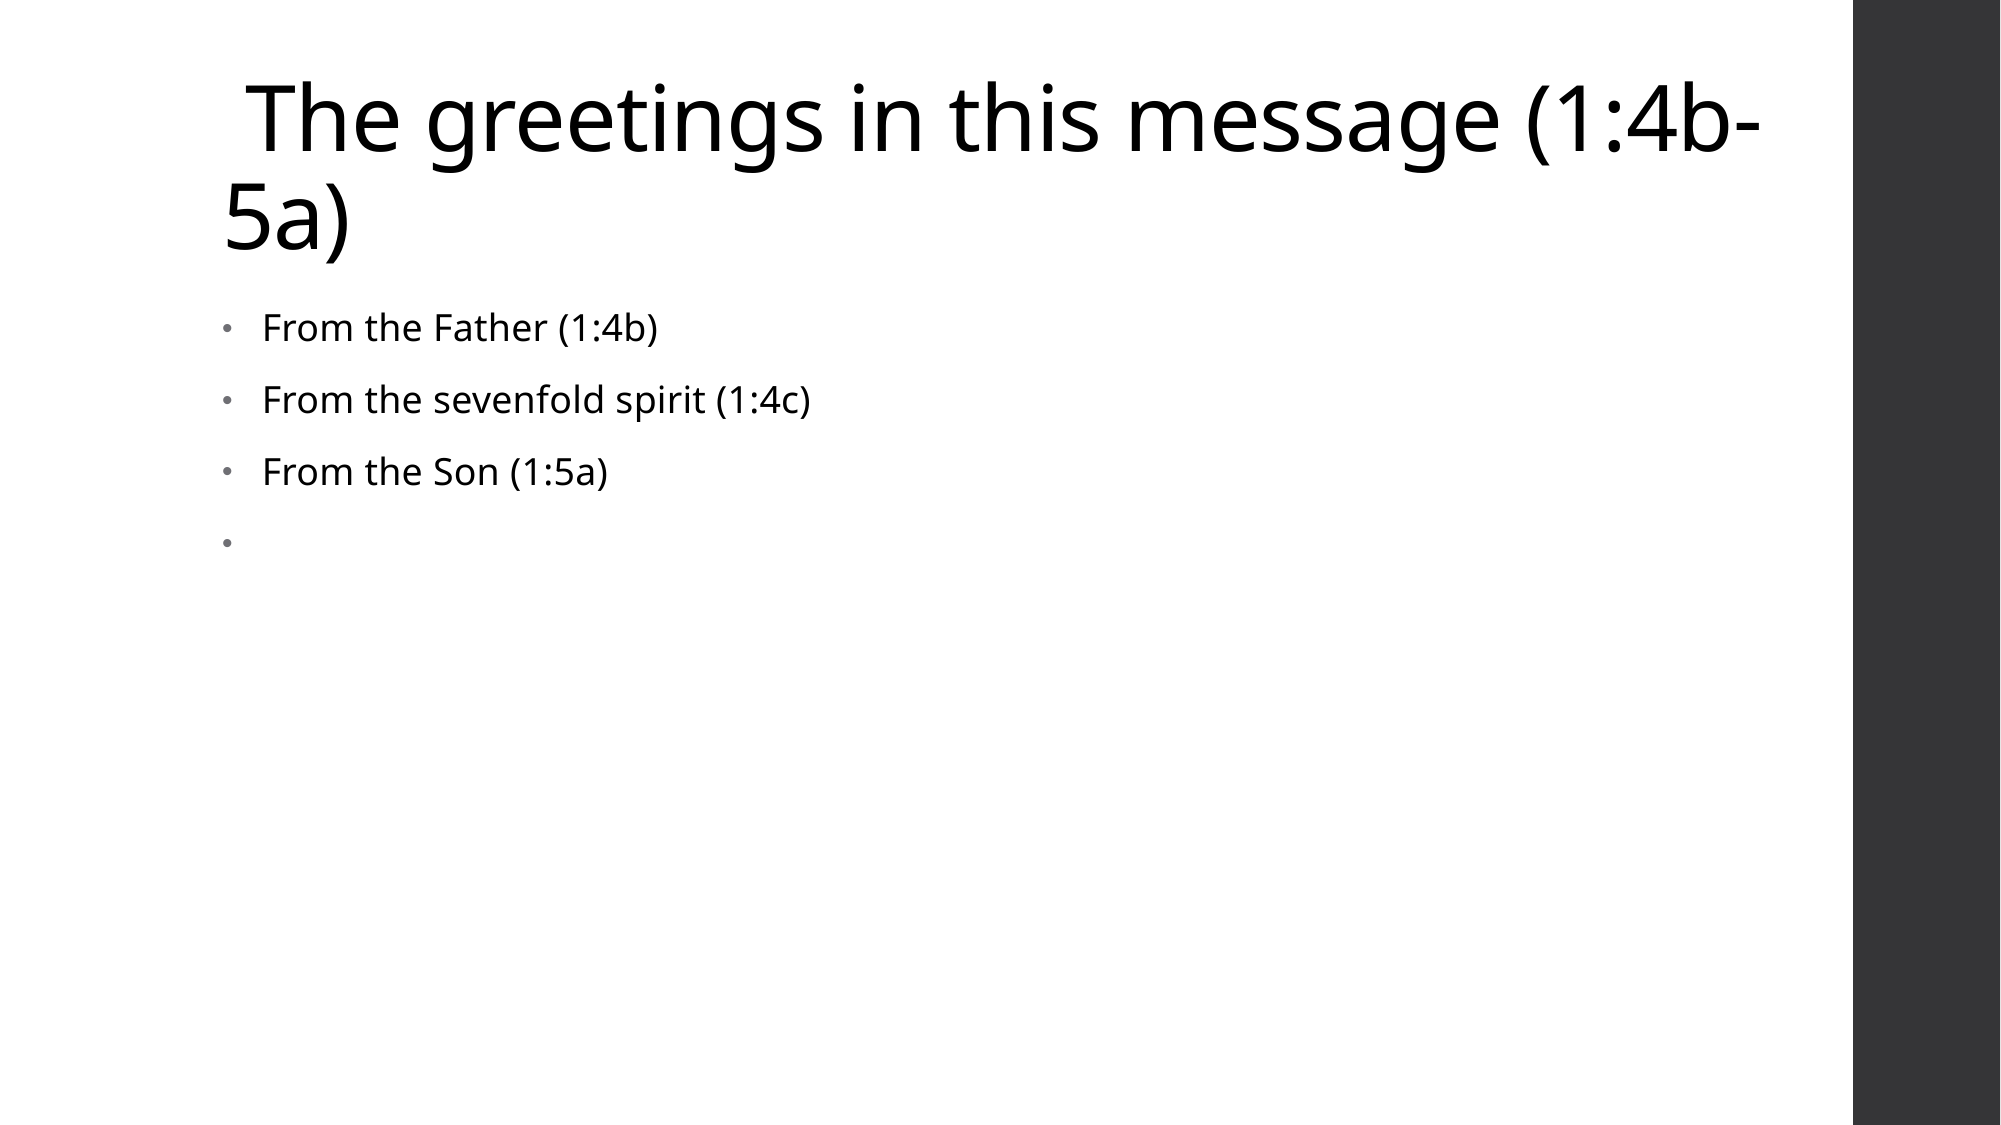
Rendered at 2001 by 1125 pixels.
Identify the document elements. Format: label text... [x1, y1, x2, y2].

list From the Father (1:4b) From the sevenfold spirit (1:4c) From the Son (1:5a) [206, 299, 1617, 1014]
title The greetings in this message (1:4b-5a) [206, 60, 1797, 278]
